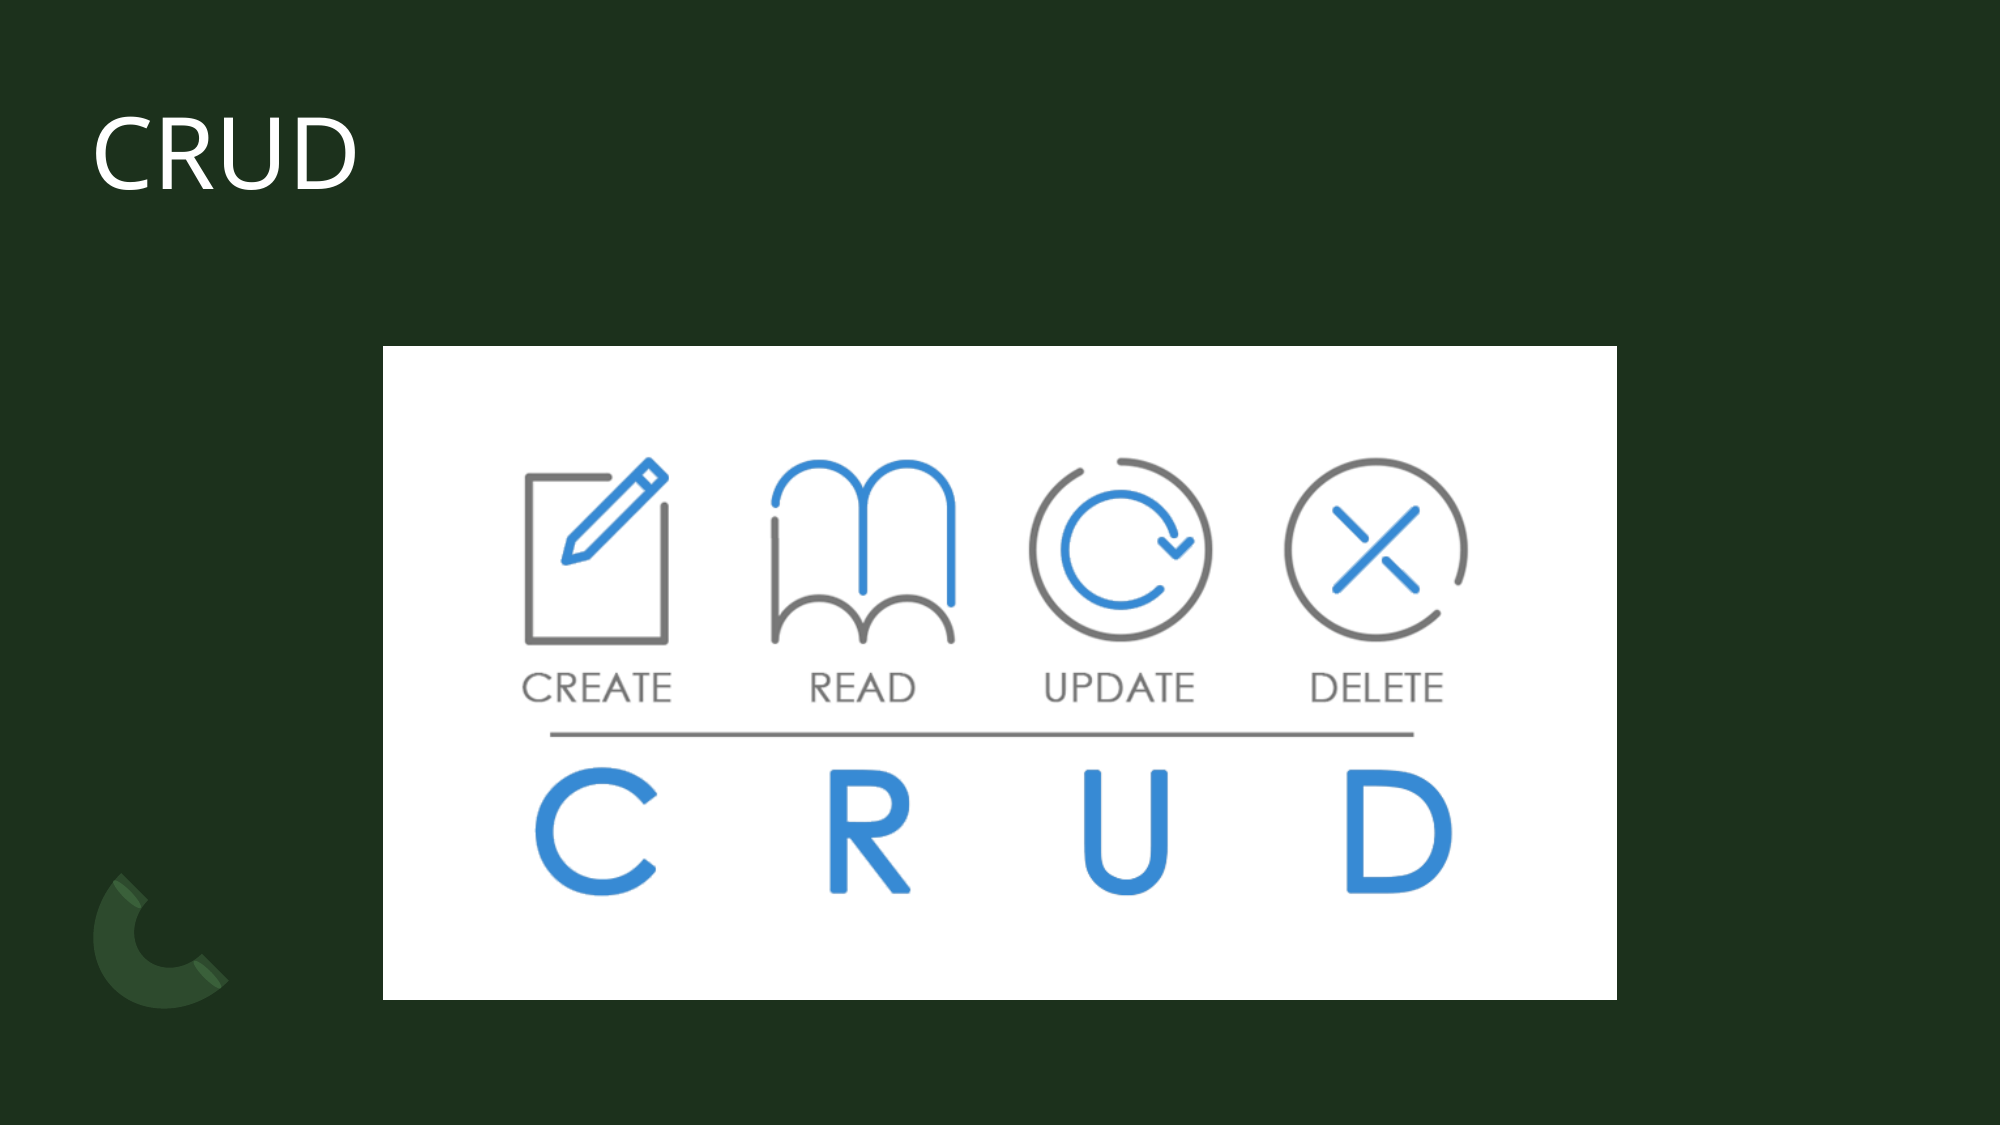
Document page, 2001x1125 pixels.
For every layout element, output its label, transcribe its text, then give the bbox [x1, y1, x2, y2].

picture [383, 346, 1617, 1000]
title CRUD [90, 90, 1910, 309]
